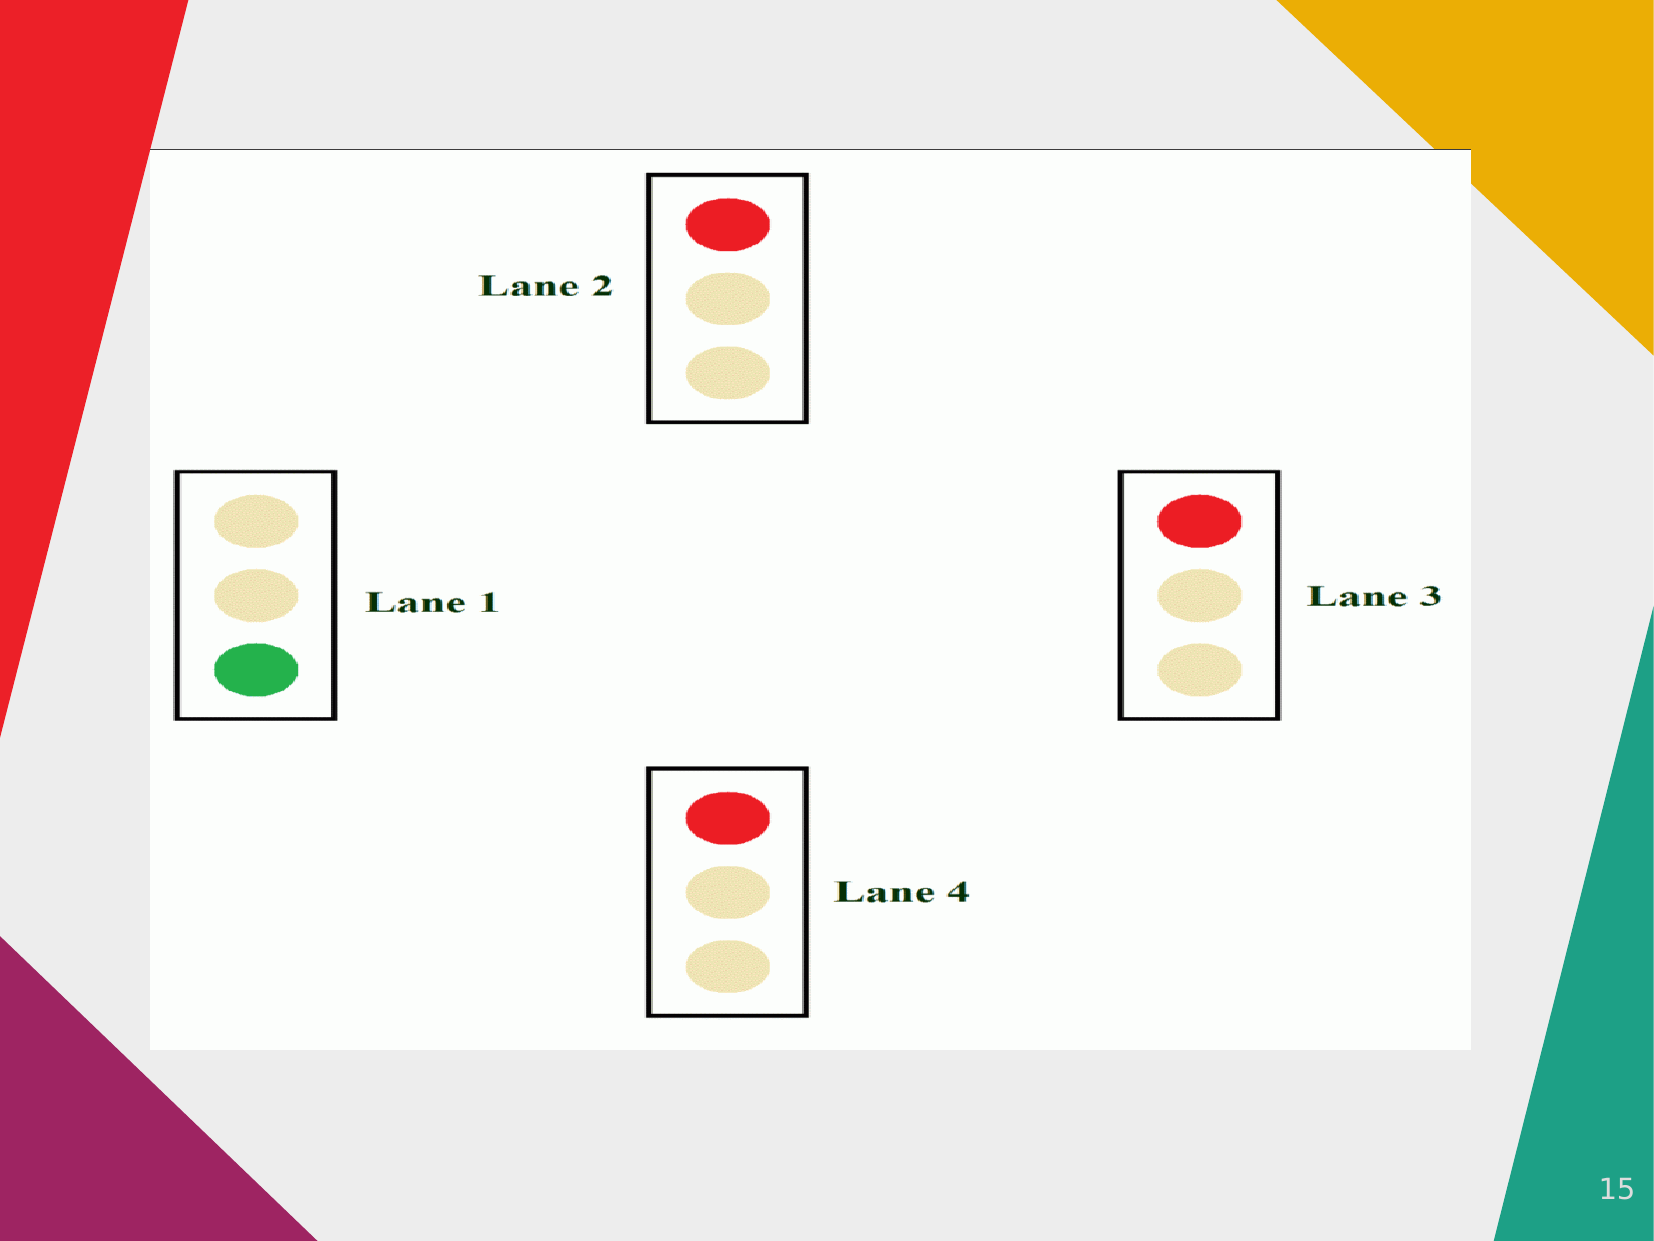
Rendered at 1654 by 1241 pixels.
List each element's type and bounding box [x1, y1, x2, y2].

picture [150, 149, 1471, 1051]
